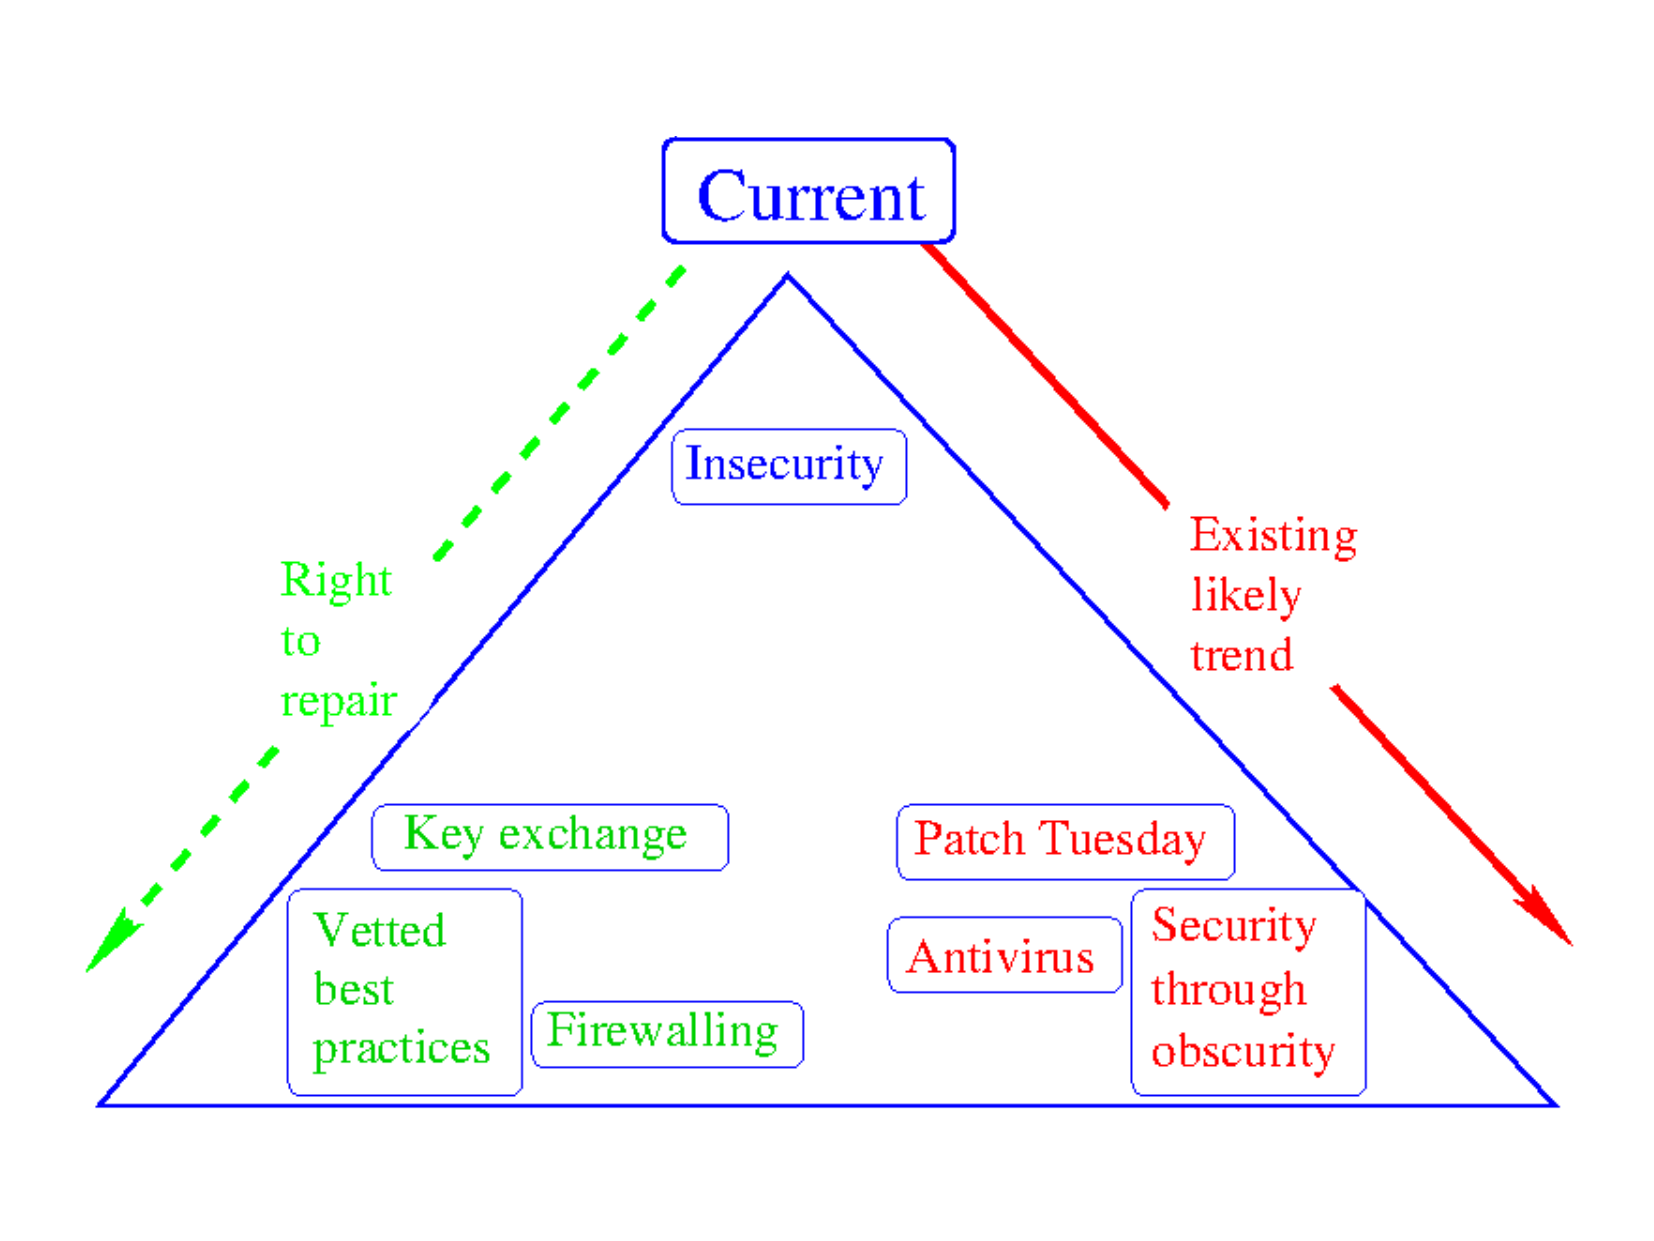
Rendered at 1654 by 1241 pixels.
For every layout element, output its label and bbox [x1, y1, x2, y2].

picture [79, 136, 1581, 1110]
